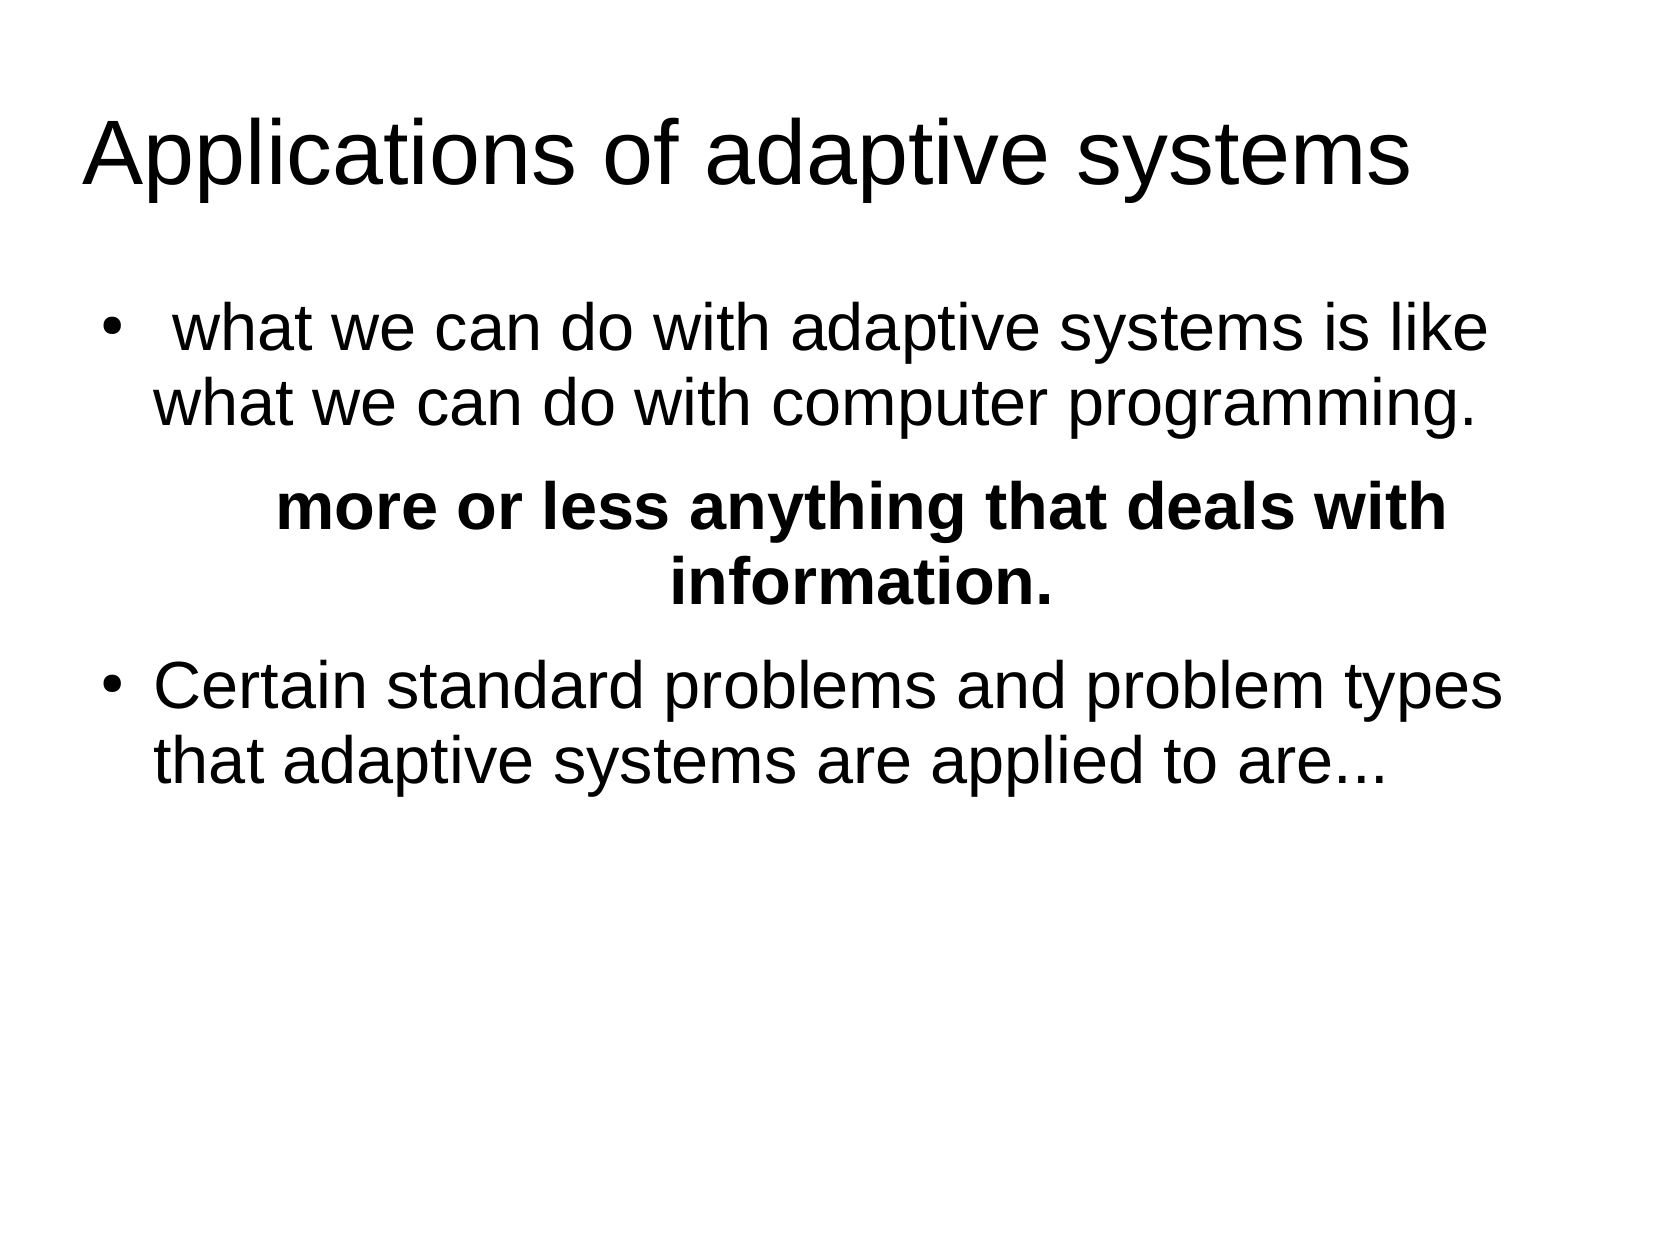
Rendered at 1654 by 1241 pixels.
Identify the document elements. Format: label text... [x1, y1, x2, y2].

title Applications of adaptive systems [82, 49, 1571, 257]
list what we can do with adaptive systems is like what we can do with computer programming. more or less anything that deals with information. Certain standard problems and problem types that adaptive systems are applied to are... [82, 290, 1571, 1010]
